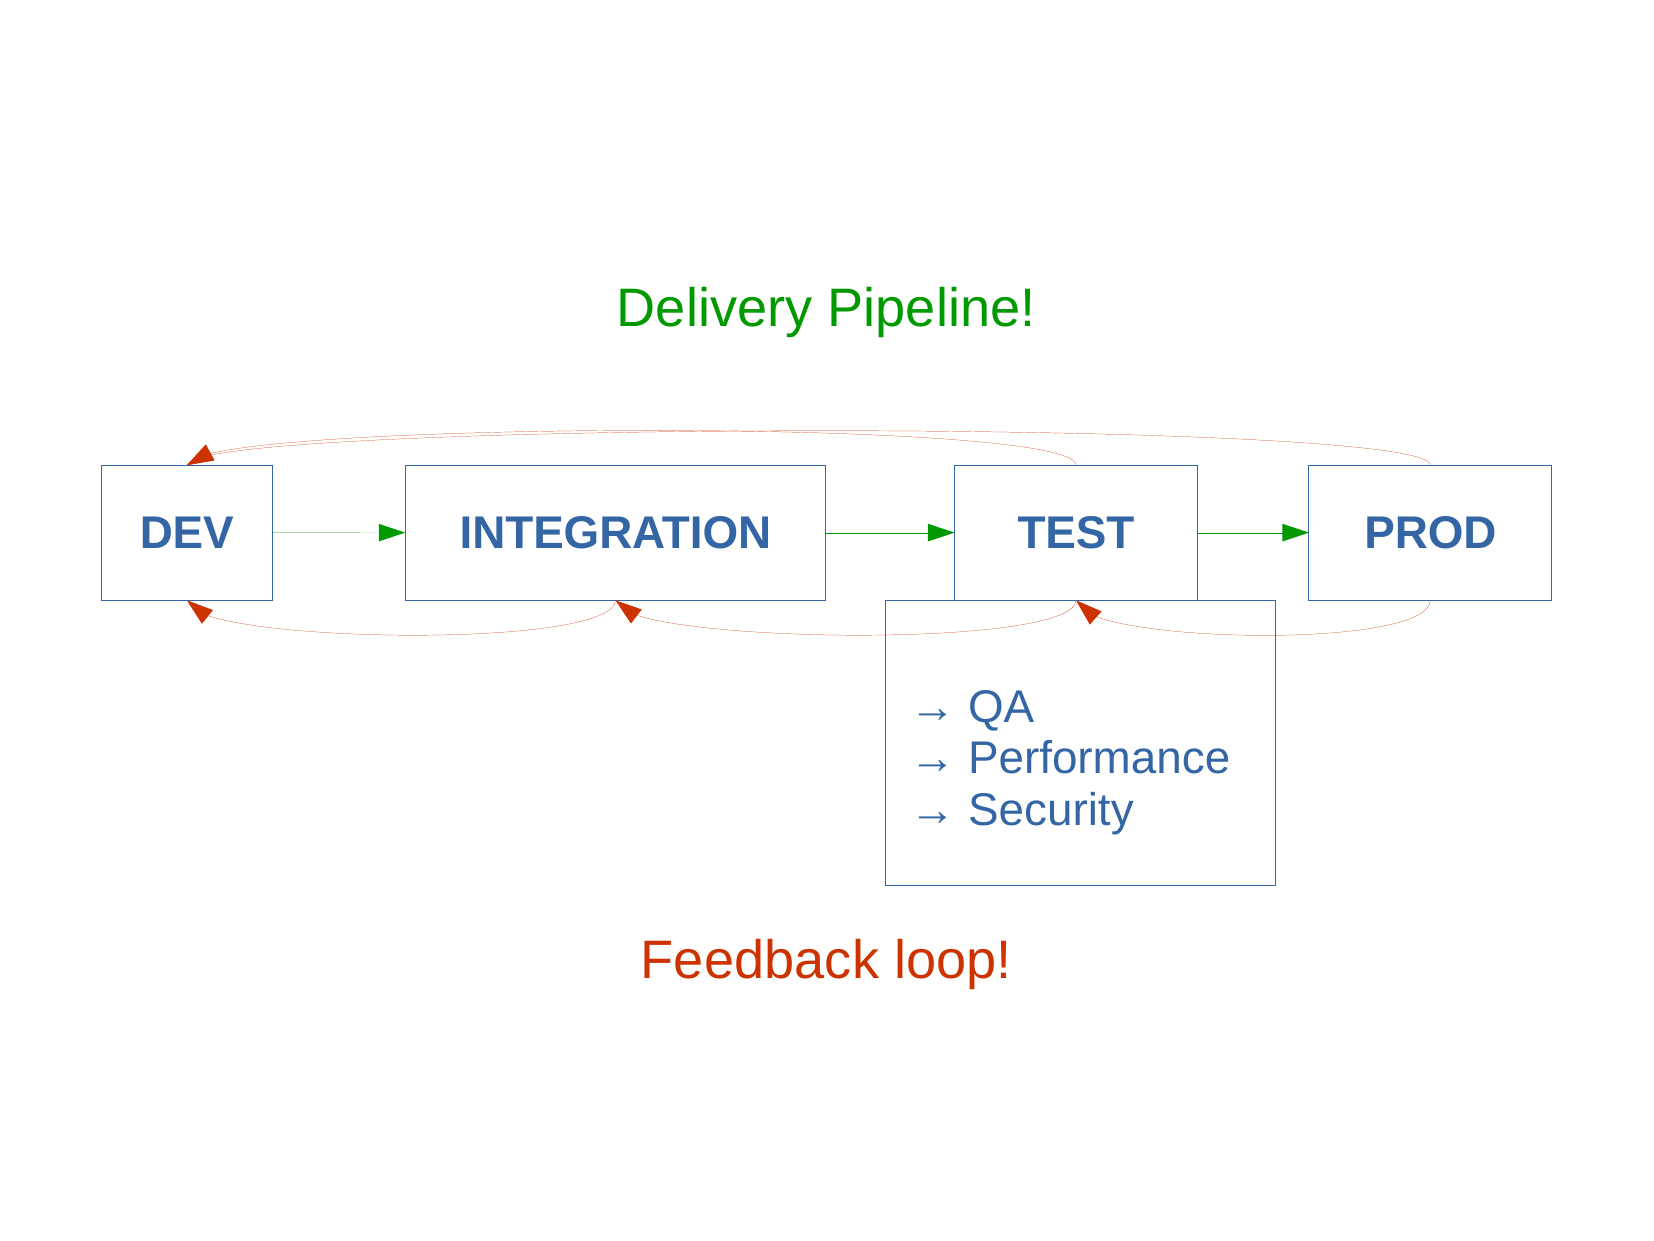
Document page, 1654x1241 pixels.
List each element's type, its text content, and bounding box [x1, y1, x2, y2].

text_box DEV [101, 465, 273, 601]
text_box Delivery Pipeline! [602, 269, 1052, 346]
text_box INTEGRATION [405, 465, 826, 601]
text_box Feedback loop! [625, 921, 1028, 998]
text_box TEST [954, 465, 1198, 600]
text_box PROD [1308, 465, 1552, 601]
text_box → QA → Performance → Security [894, 673, 1246, 843]
